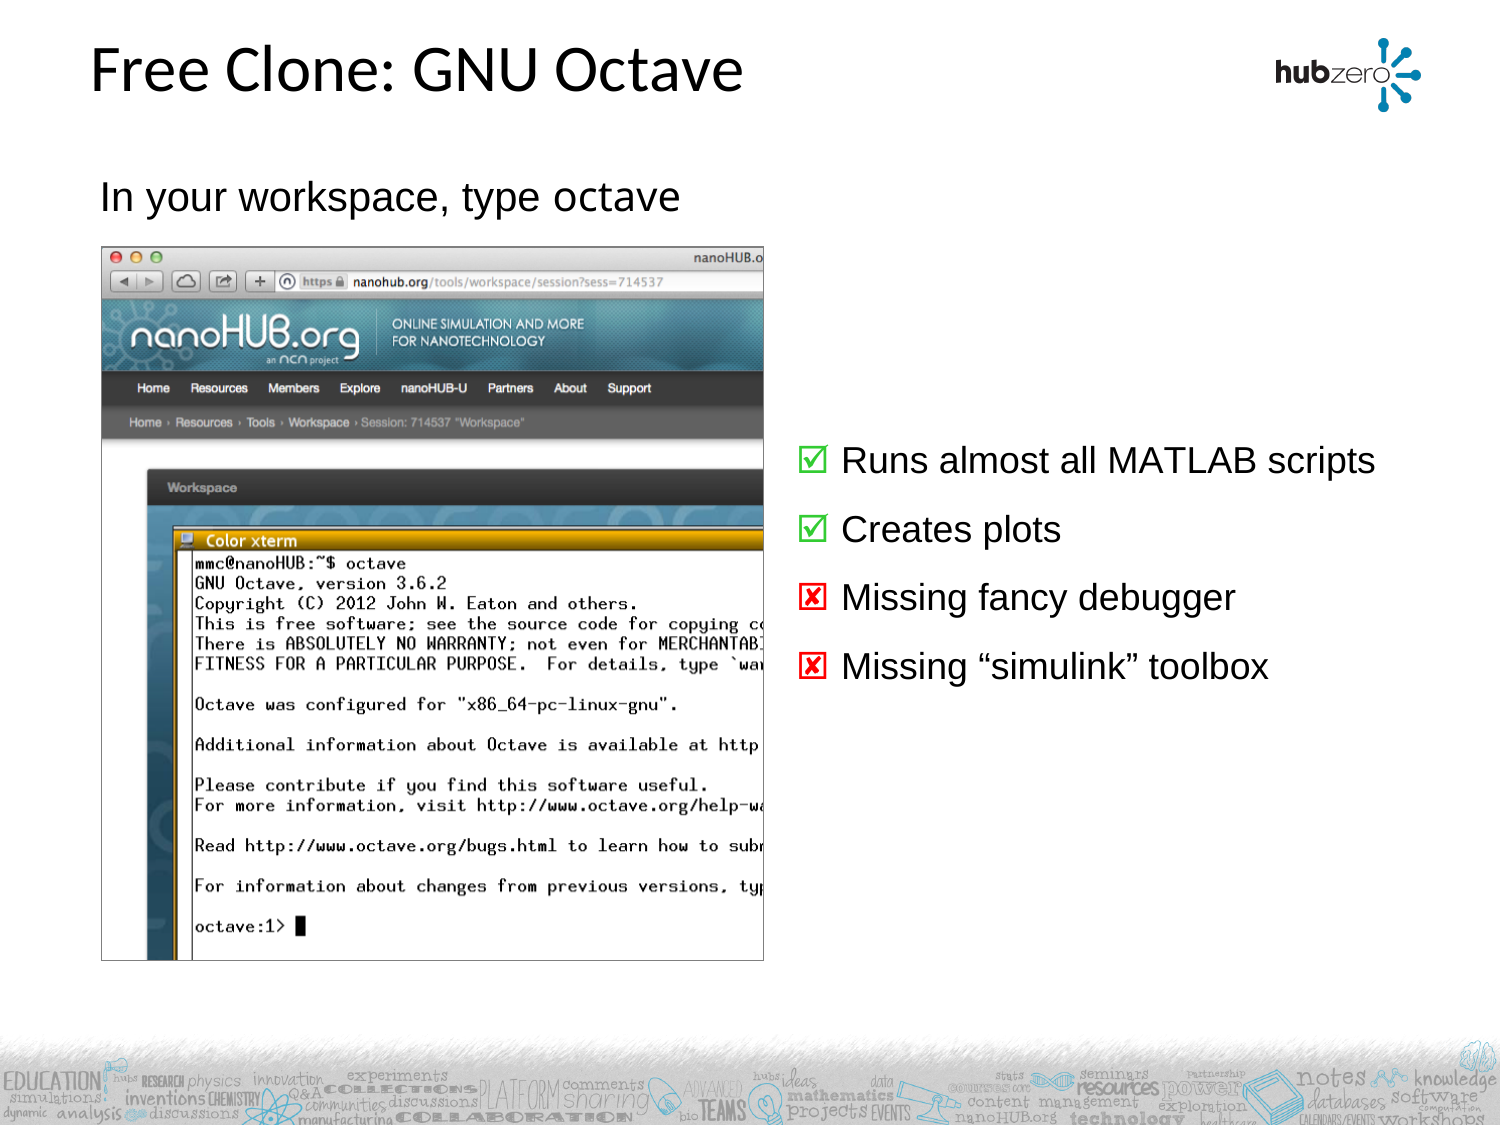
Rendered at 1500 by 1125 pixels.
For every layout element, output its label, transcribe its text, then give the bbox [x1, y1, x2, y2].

text_box In your workspace, type octave [84, 162, 697, 229]
picture [0, 1034, 1500, 1125]
picture [102, 247, 763, 960]
text_box  Runs almost all MATLAB scripts  Creates plots  Missing fancy debugger  Missing “simulink” toolbox [781, 428, 1392, 695]
picture [1272, 35, 1424, 115]
text_box Free Clone: GNU Octave [75, 12, 1249, 118]
